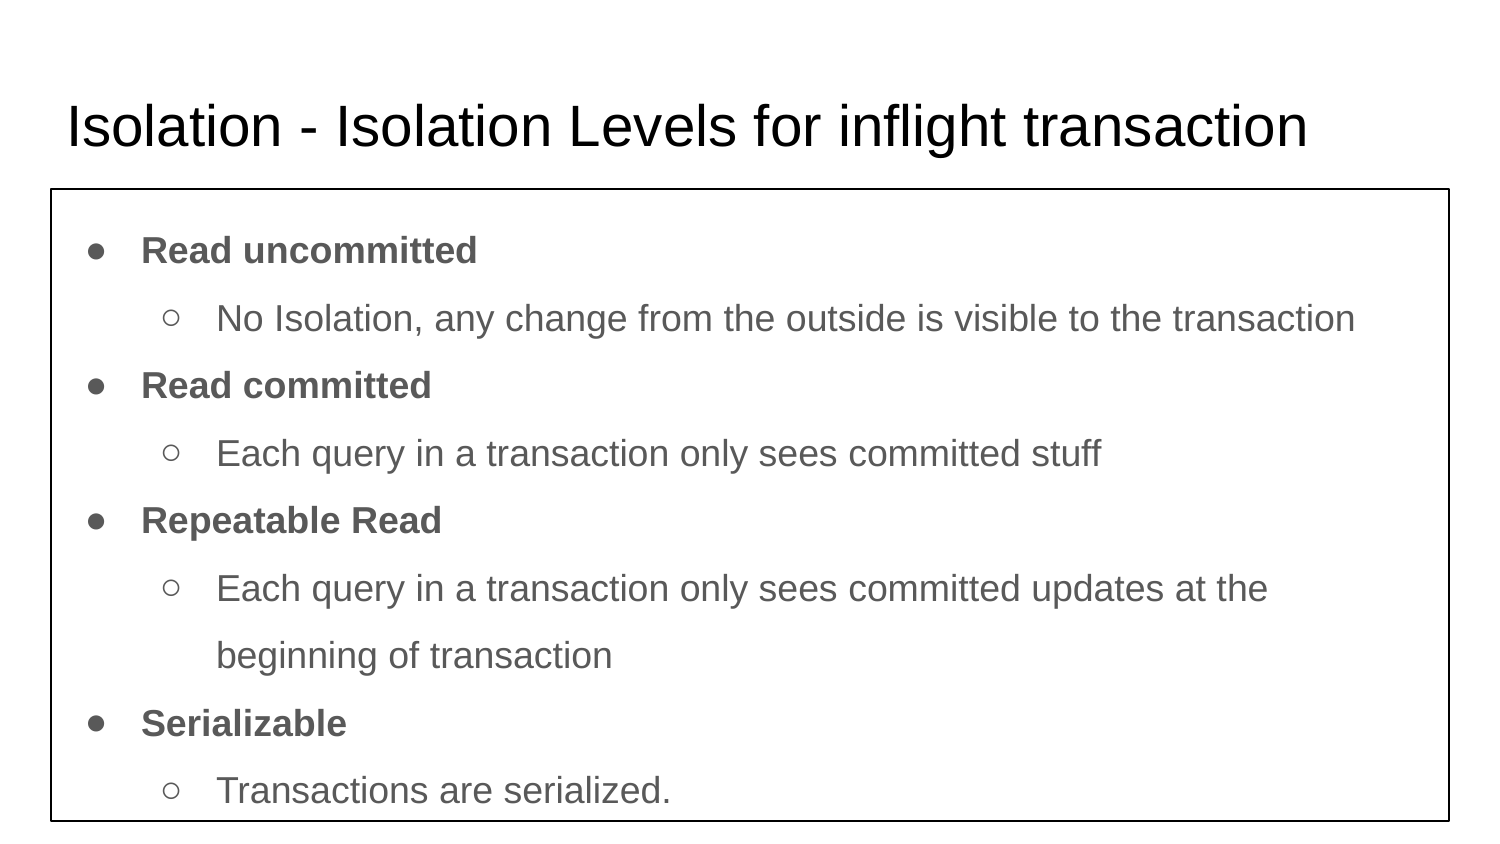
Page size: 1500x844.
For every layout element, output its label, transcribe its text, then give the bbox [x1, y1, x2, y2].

title Isolation - Isolation Levels for inflight transaction [51, 72, 1449, 167]
list Read uncommitted No Isolation, any change from the outside is visible to the transaction Read committed Each query in a transaction only sees committed stuff Repeatable Read Each query in a transaction only sees committed updates at the beginning of transaction Serializable Transactions are serialized. [51, 189, 1449, 821]
